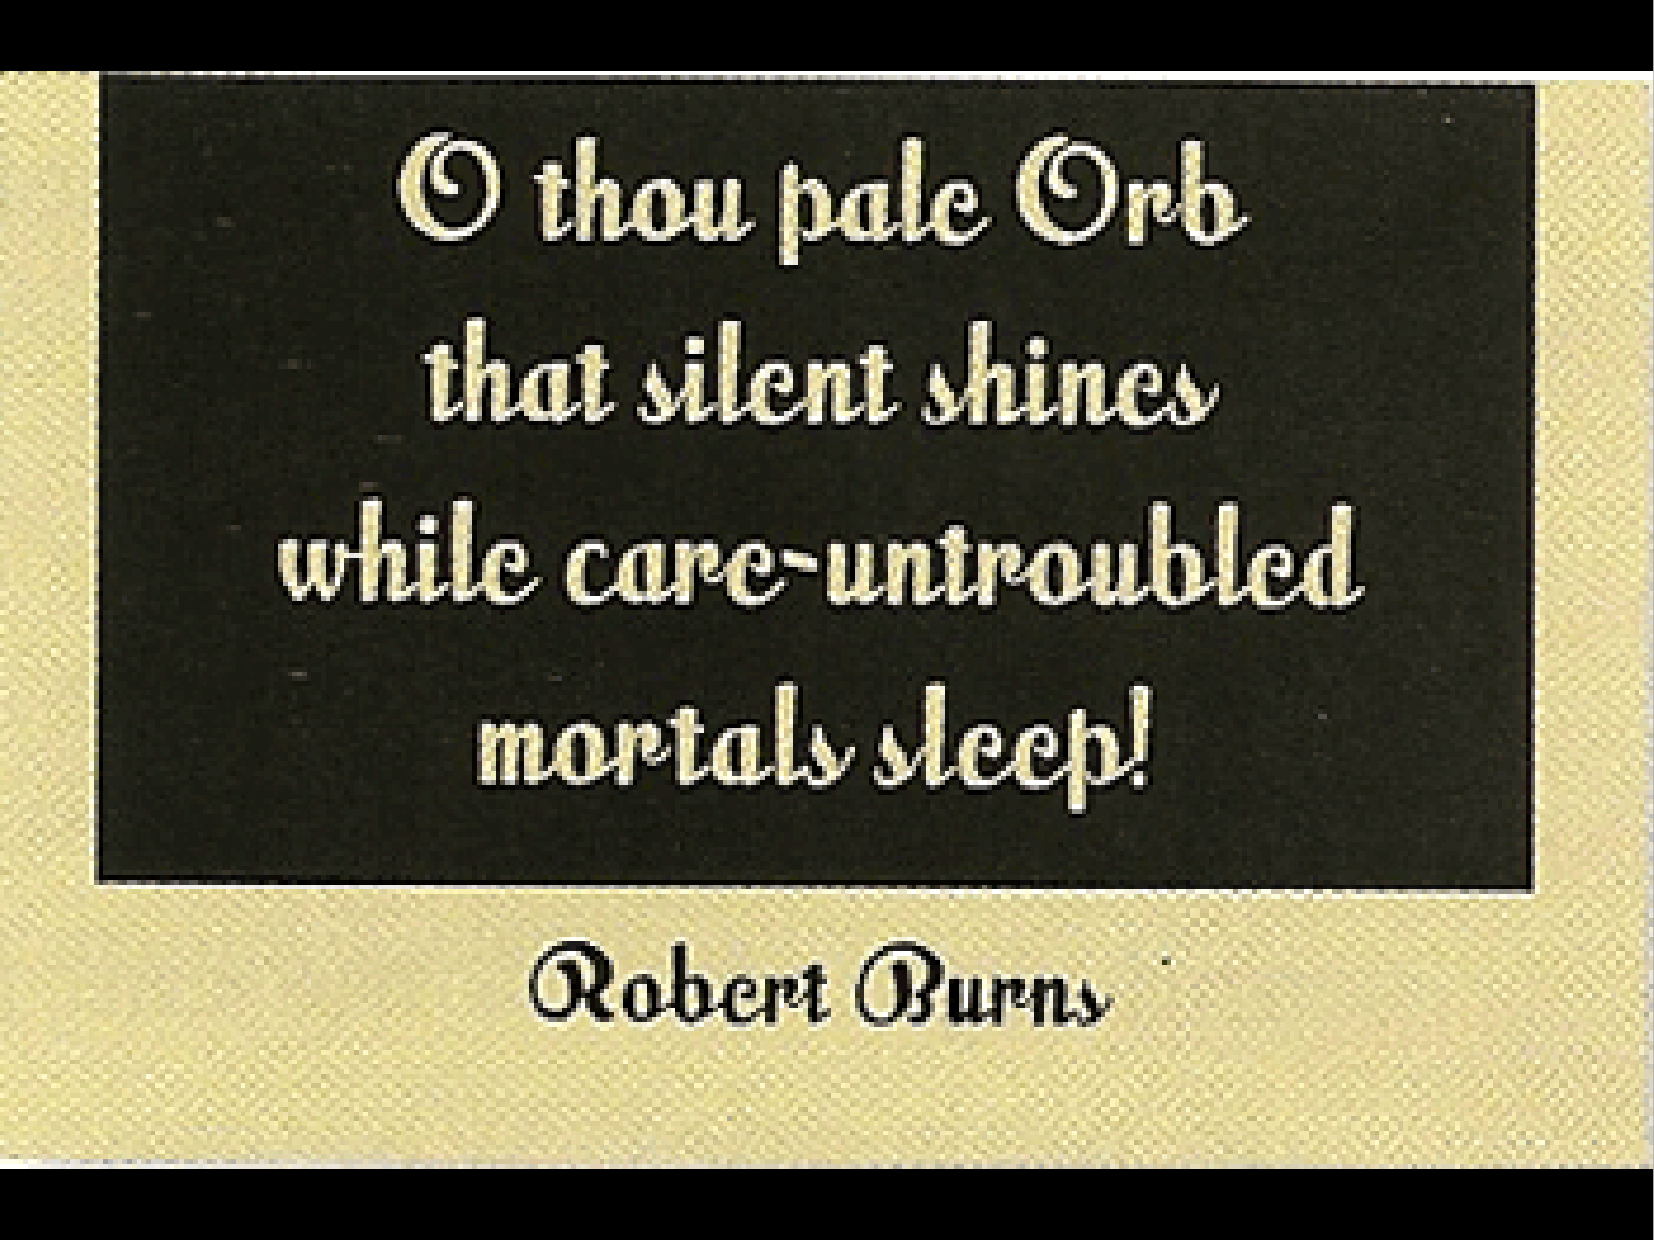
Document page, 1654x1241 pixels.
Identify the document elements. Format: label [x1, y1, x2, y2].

picture [0, 71, 1654, 1169]
